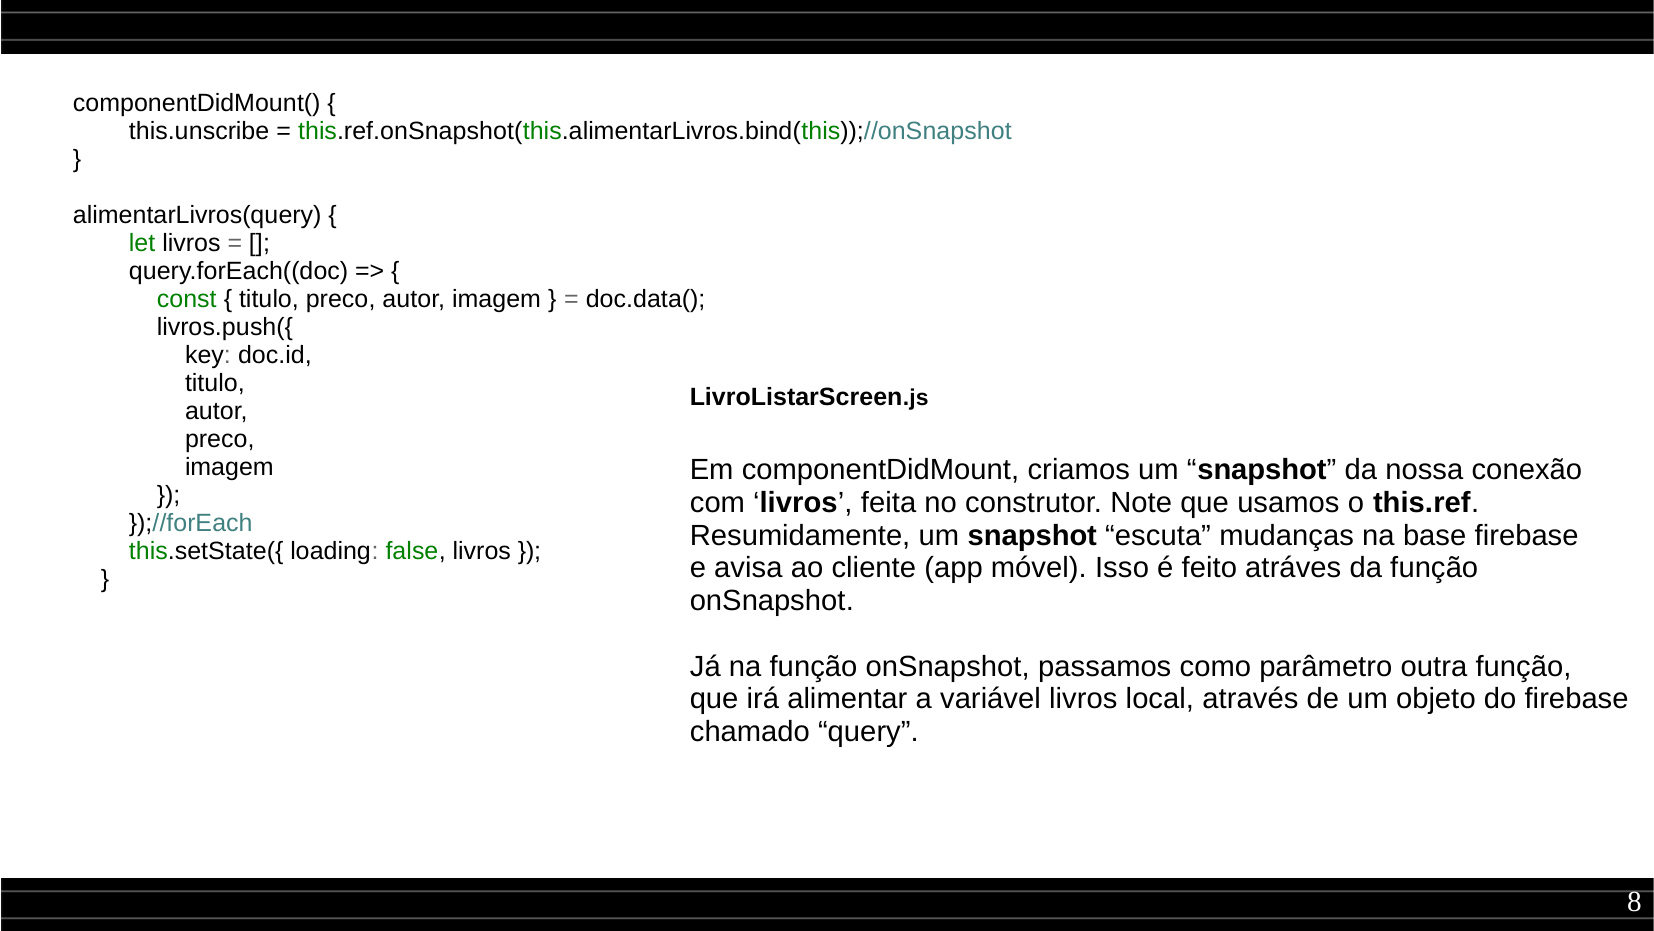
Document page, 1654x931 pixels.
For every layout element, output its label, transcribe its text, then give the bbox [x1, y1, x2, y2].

text_box componentDidMount() { this.unscribe = this.ref.onSnapshot(this.alimentarLivros.bind(this));//onSnapshot } alimentarLivros(query) { let livros = []; query.forEach((doc) => { const { titulo, preco, autor, imagem } = doc.data(); livros.push({ key: doc.id, titulo, autor, preco, imagem }); });//forEach this.setState({ loading: false, livros }); } [58, 81, 1516, 797]
picture [1, 0, 1654, 54]
text_box LivroListarScreen.js Em componentDidMount, criamos um “snapshot” da nossa conexão com ‘livros’, feita no construtor. Note que usamos o this.ref. Resumidamente, um snapshot “escuta” mudanças na base firebase e avisa ao cliente (app móvel). Isso é feito atráves da função onSnapshot. Já na função onSnapshot, passamos como parâmetro outra função, que irá alimentar a variável livros local, através de um objeto do firebase chamado “query”. [674, 375, 1646, 756]
picture [1, 878, 1654, 931]
